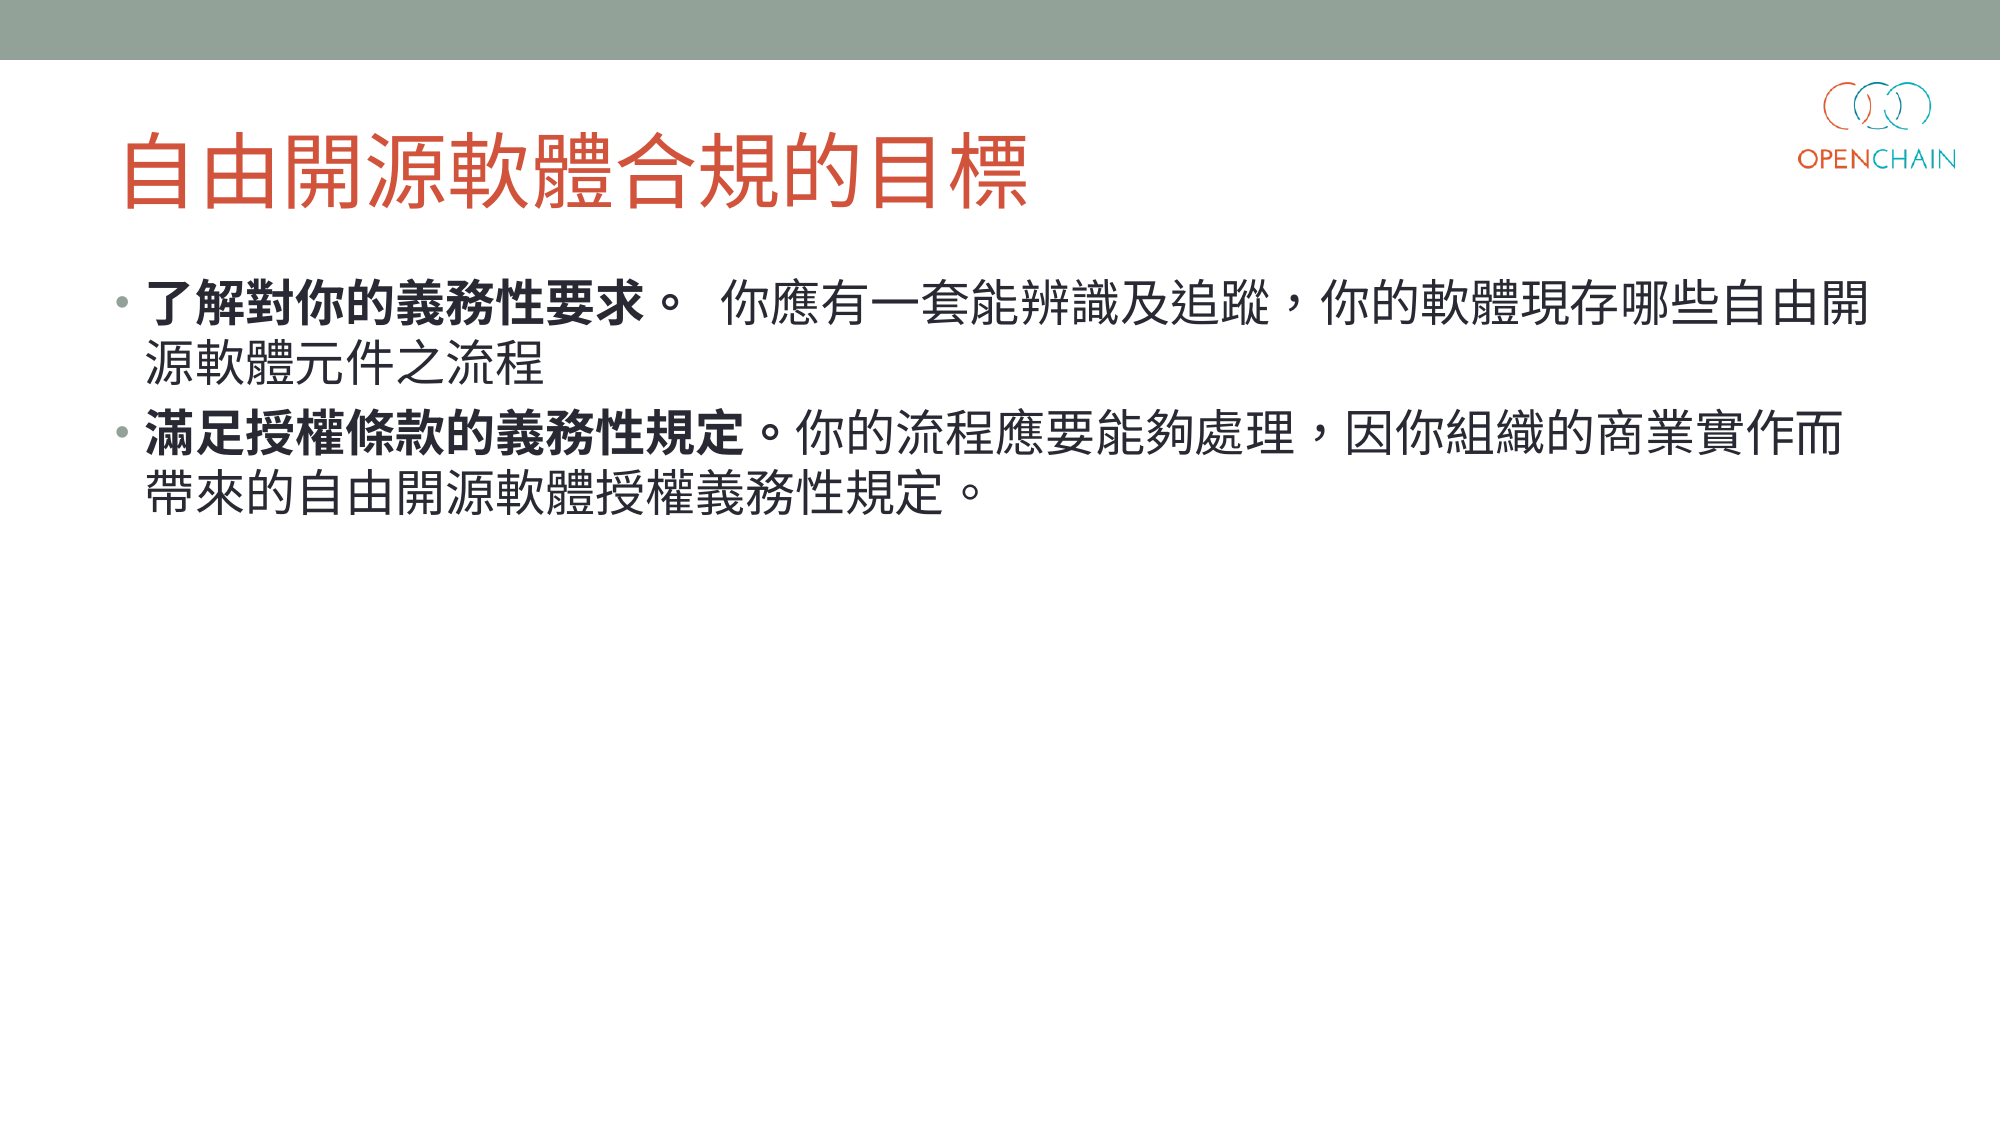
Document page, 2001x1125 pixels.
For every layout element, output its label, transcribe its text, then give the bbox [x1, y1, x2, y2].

list 了解對你的義務性要求。 你應有一套能辨識及追蹤，你的軟體現存哪些自由開源軟體元件之流程 滿足授權條款的義務性規定。你的流程應要能夠處理，因你組織的商業實作而帶來的自由開源軟體授權義務性規定。 [99, 263, 1900, 1064]
picture [1798, 82, 1955, 169]
title 自由開源軟體合規的目標 [99, 87, 1900, 250]
